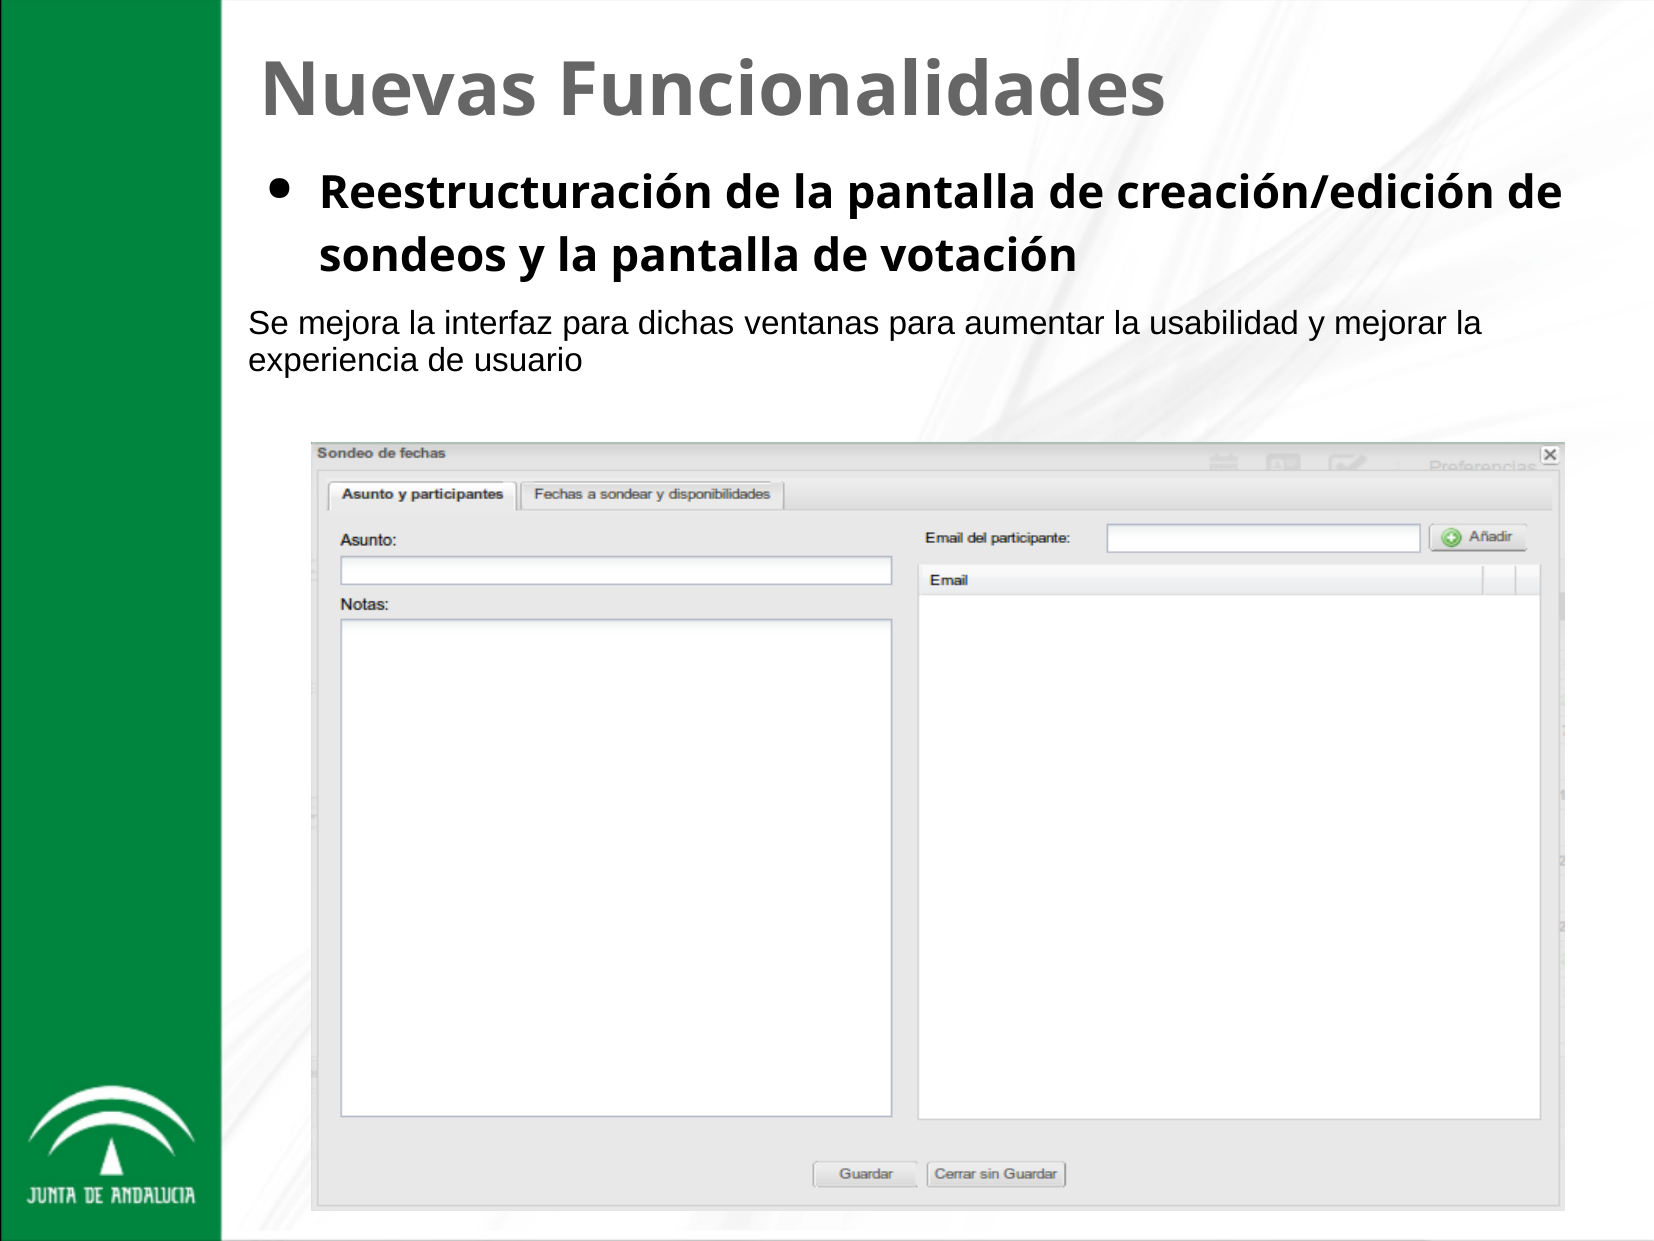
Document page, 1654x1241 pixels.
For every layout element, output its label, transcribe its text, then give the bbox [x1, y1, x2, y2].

picture [0, 0, 1654, 1241]
list Reestructuración de la pantalla de creación/edición de sondeos y la pantalla de votación Se mejora la interfaz para dichas ventanas para aumentar la usabilidad y mejorar la experiencia de usuario [248, 159, 1565, 978]
title Nuevas Funcionalidades [259, 37, 1577, 136]
